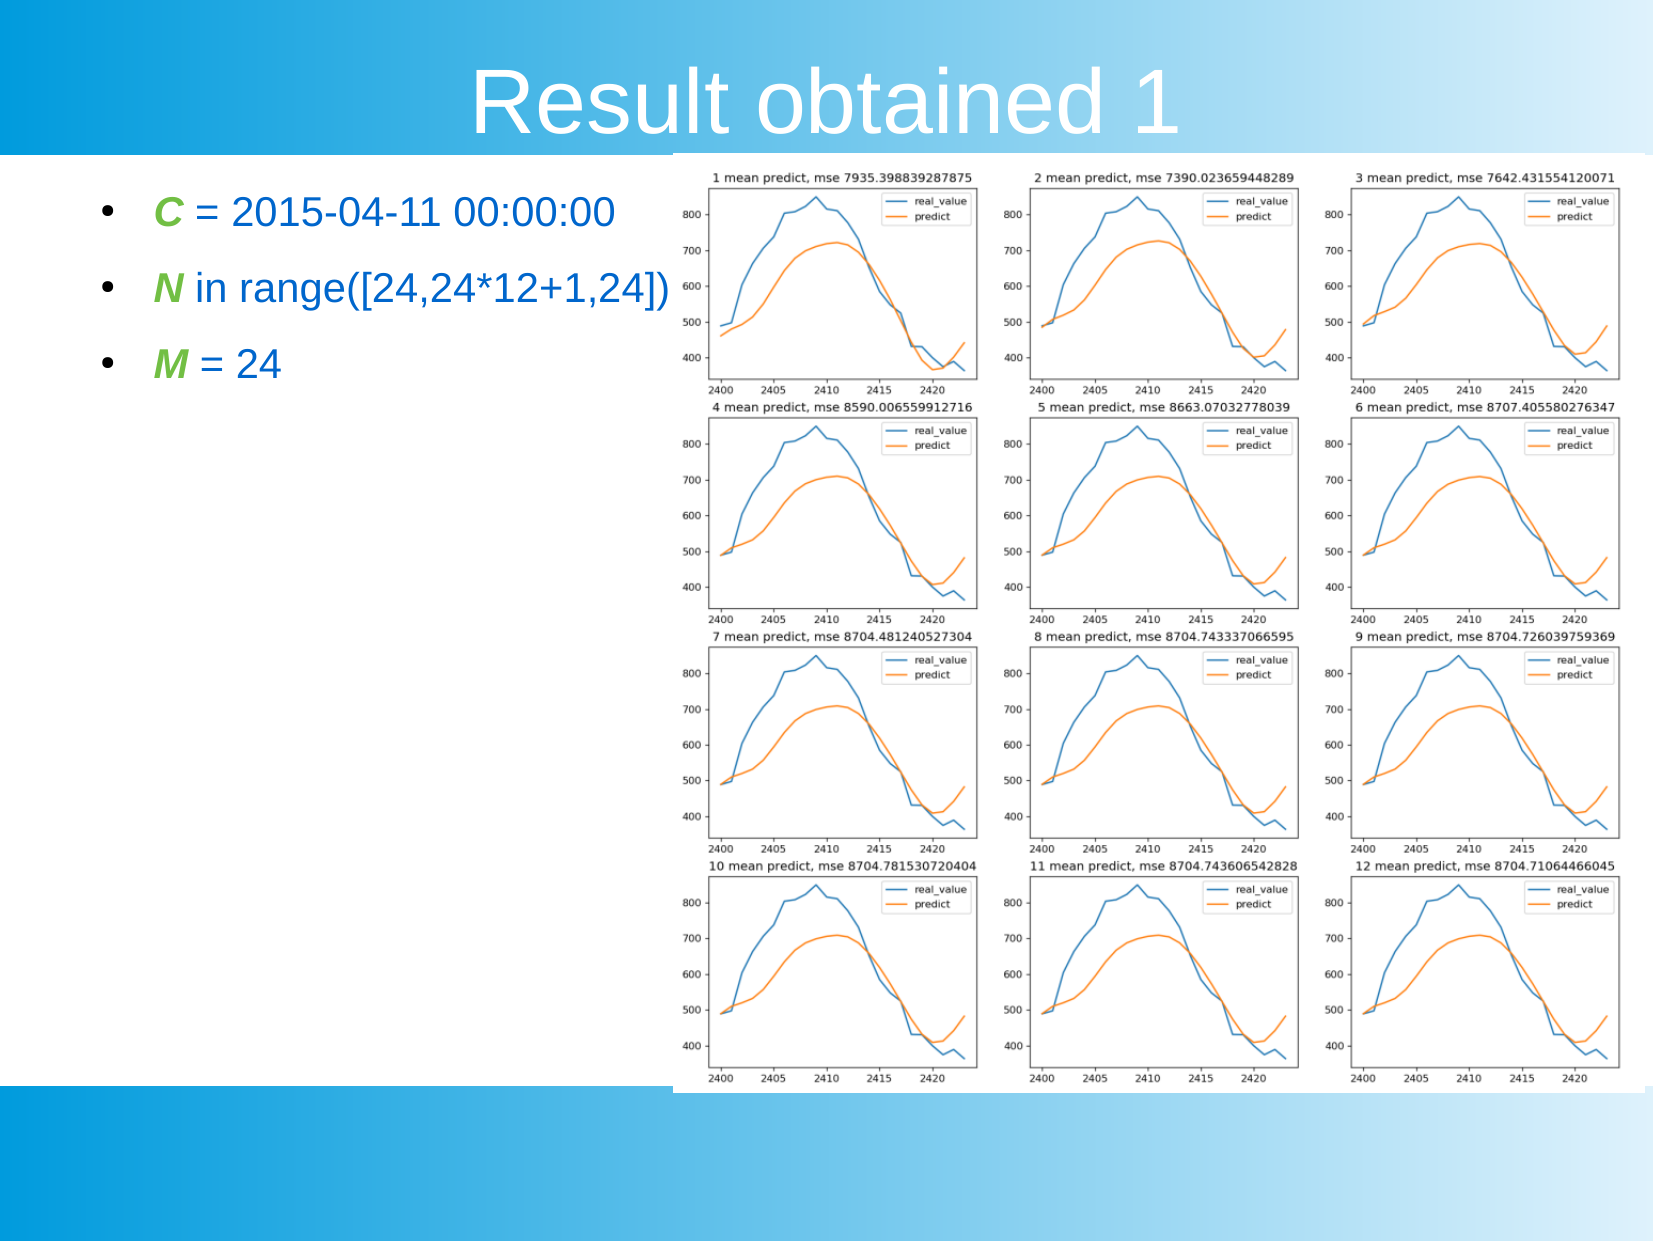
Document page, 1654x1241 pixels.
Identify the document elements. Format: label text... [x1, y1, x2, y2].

title Result obtained 1 [82, 49, 1571, 155]
picture [673, 153, 1645, 1093]
list C = 2015-04-11 00:00:00 N in range([24,24*12+1,24]) M = 24 [82, 188, 673, 402]
